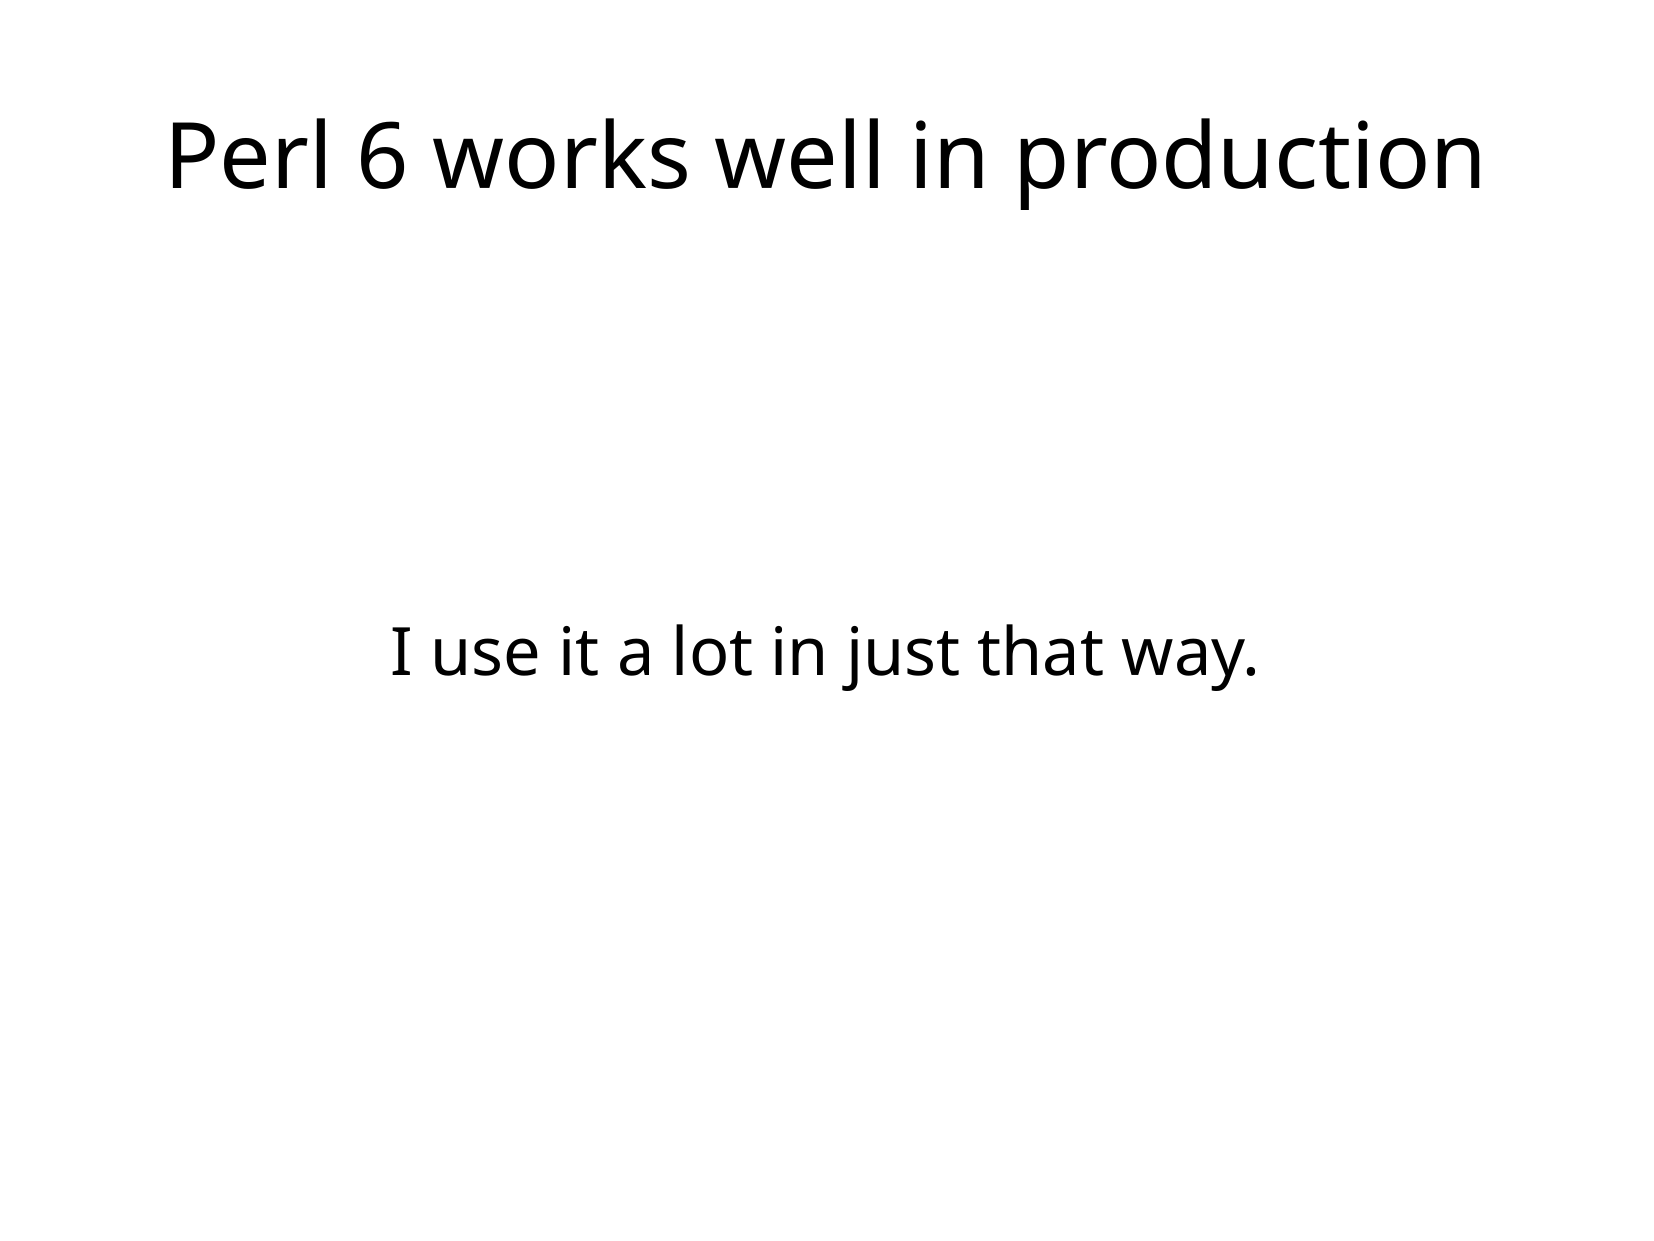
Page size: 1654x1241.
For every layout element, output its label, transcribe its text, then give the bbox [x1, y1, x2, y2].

subtitle I use it a lot in just that way. [82, 12, 1571, 1241]
